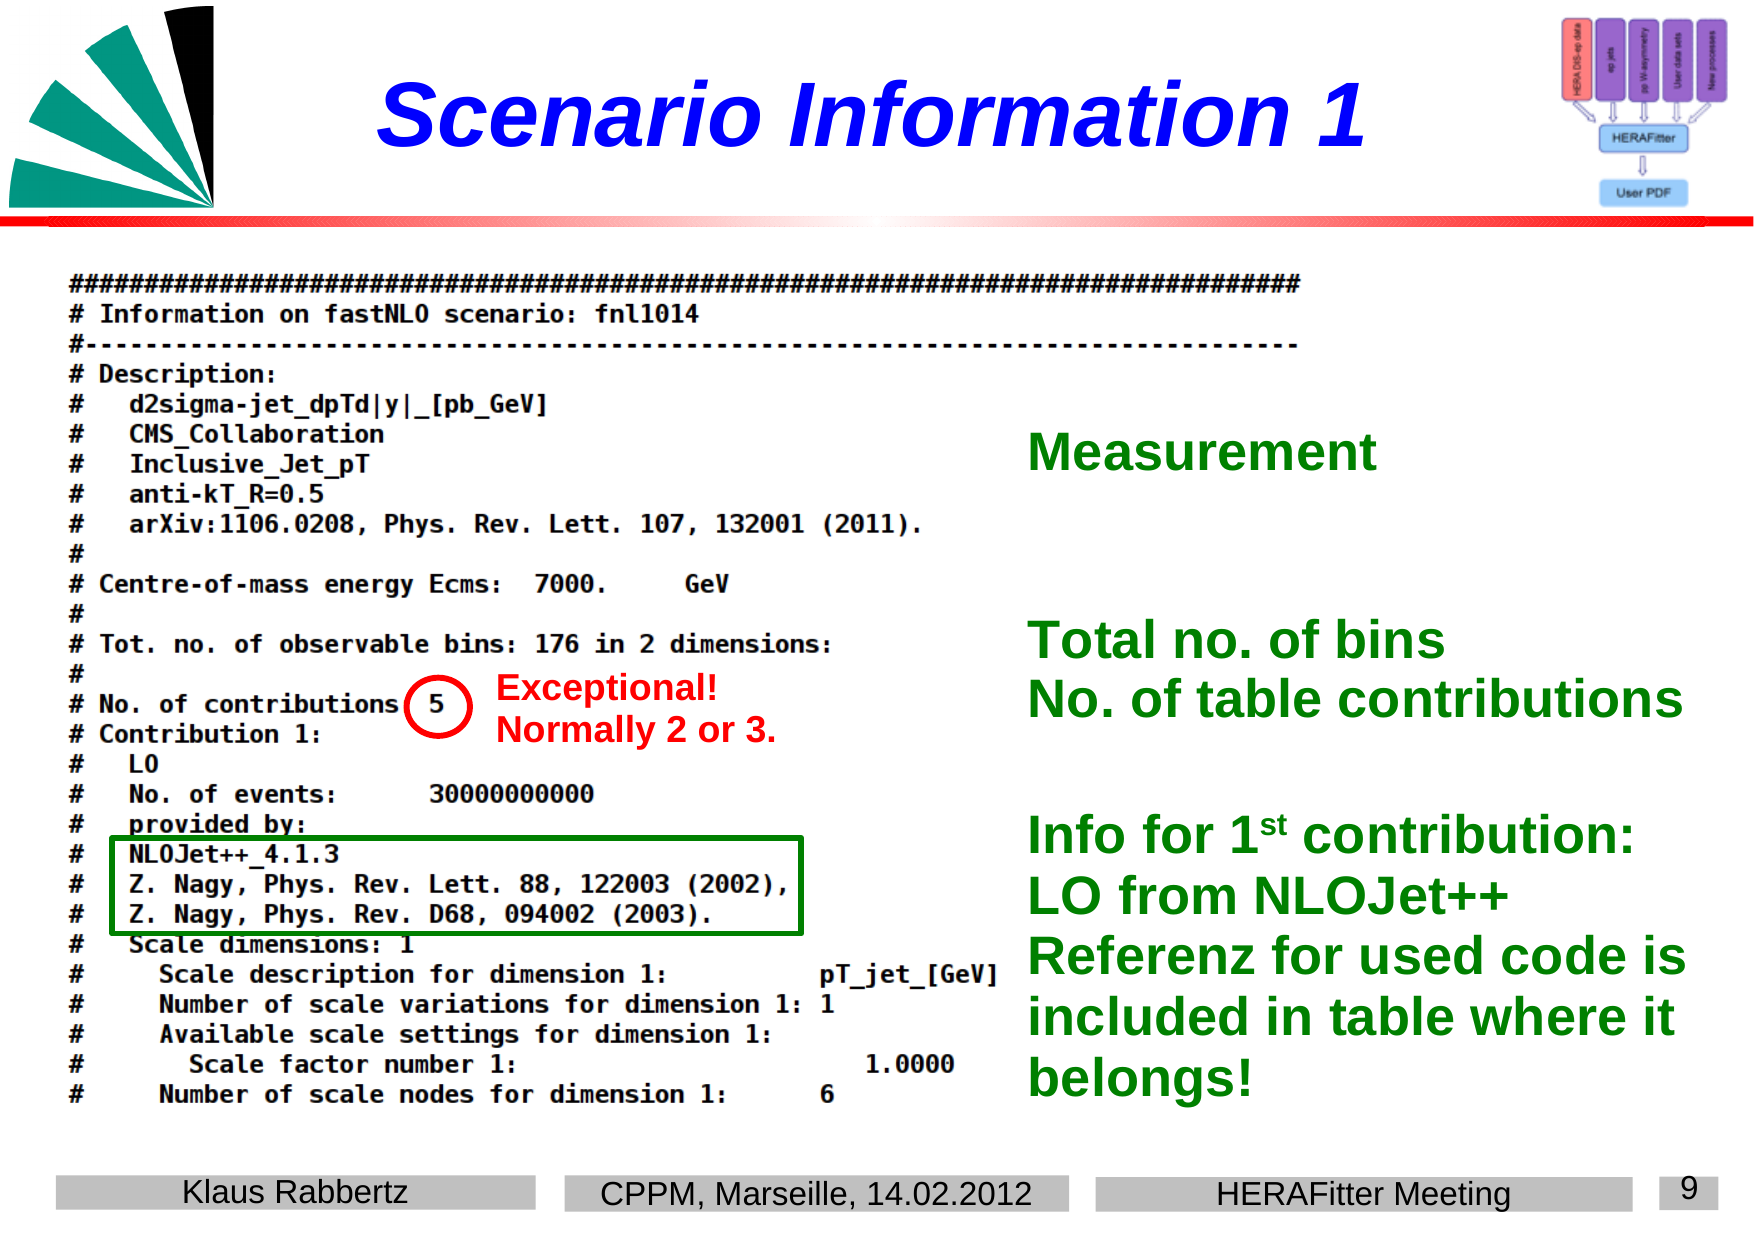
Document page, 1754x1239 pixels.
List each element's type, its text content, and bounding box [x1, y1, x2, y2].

text_box No. of table contributions [1015, 663, 1698, 736]
picture [1552, 15, 1736, 211]
picture [64, 269, 1308, 1108]
picture [9, 6, 214, 210]
text_box Info for 1st contribution: LO from NLOJet++ Referenz for used code is included in table where it belongs! [1015, 798, 1701, 1116]
text_box Exceptional! Normally 2 or 3. [484, 660, 789, 757]
text_box Total no. of bins [1015, 604, 1459, 663]
title Scenario Information 1 [220, 22, 1525, 207]
text_box Measurement [1015, 415, 1441, 488]
